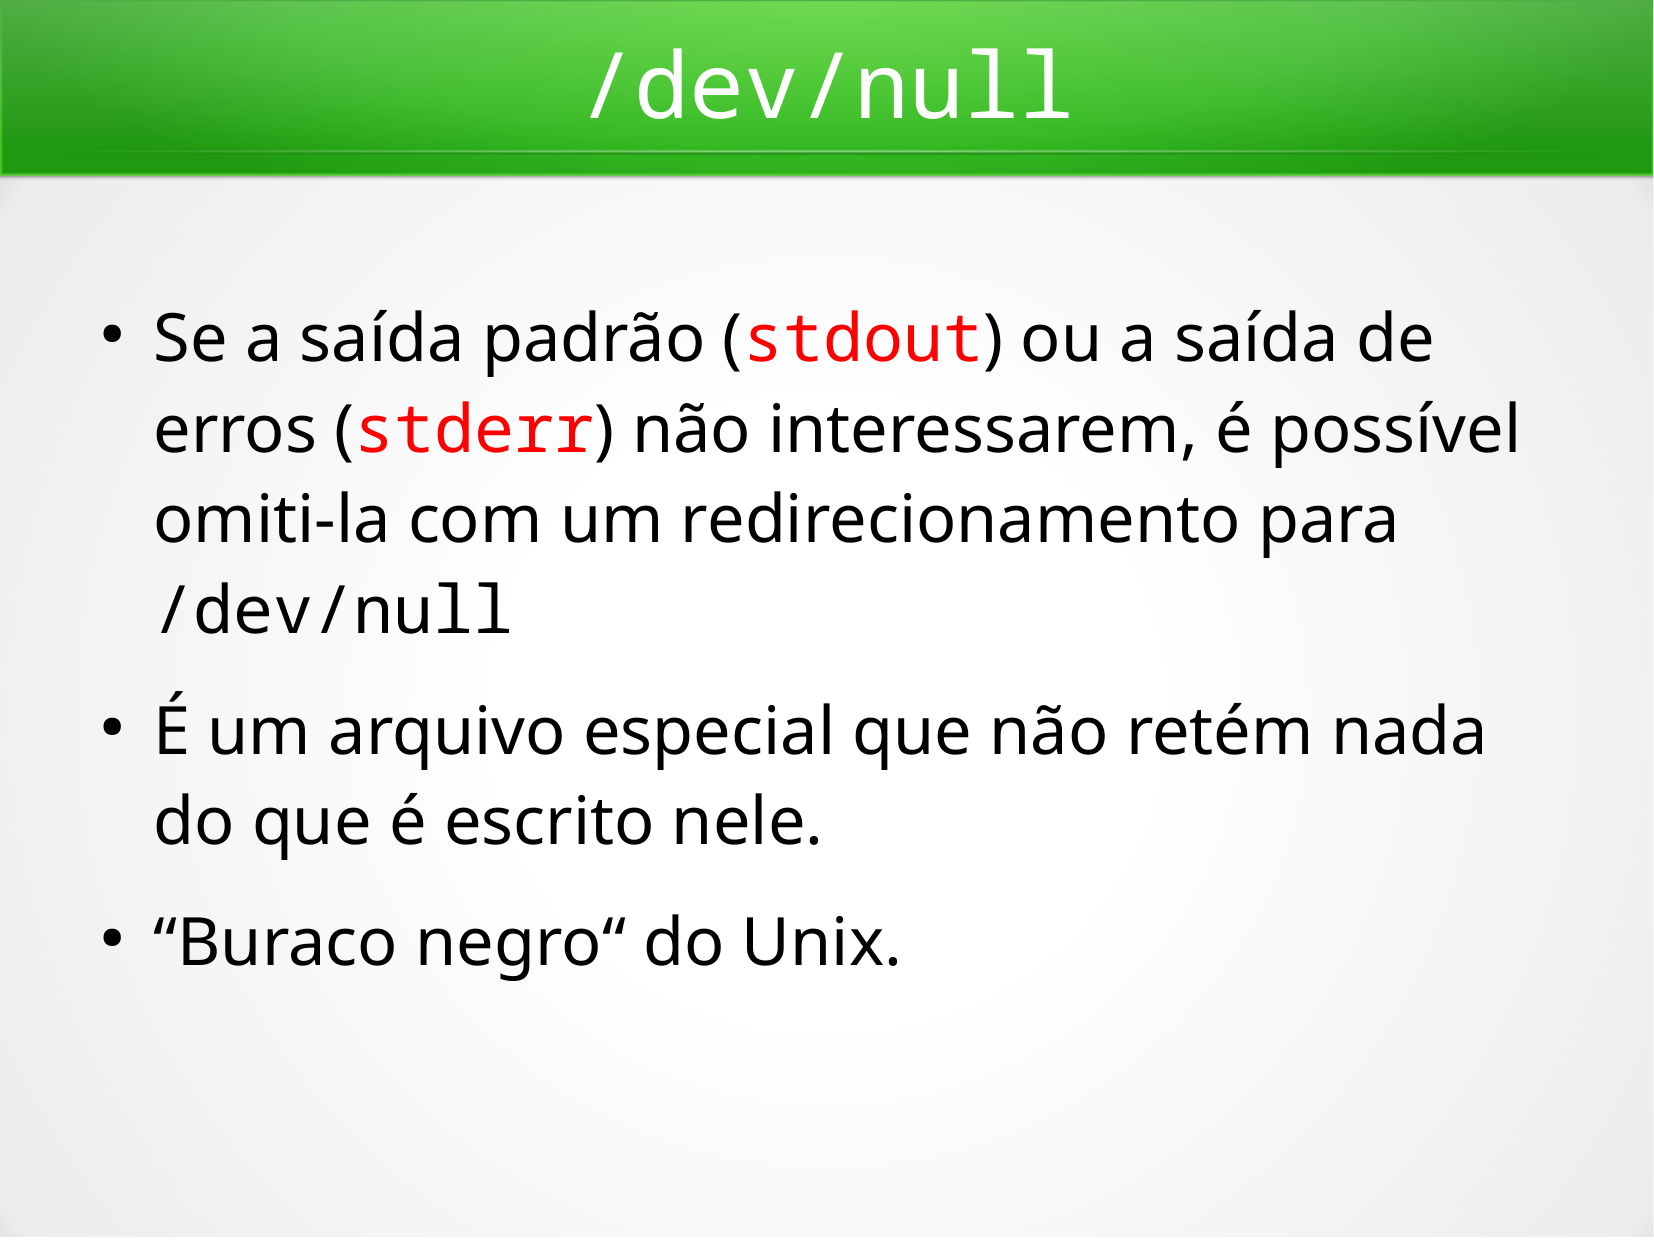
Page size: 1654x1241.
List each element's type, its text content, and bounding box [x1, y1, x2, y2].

picture [0, 0, 1654, 1237]
title /dev/null [82, 11, 1571, 154]
list Se a saída padrão (stdout) ou a saída de erros (stderr) não interessarem, é possível omiti-la com um redirecionamento para /dev/null É um arquivo especial que não retém nada do que é escrito nele. “Buraco negro“ do Unix. [82, 290, 1571, 1010]
